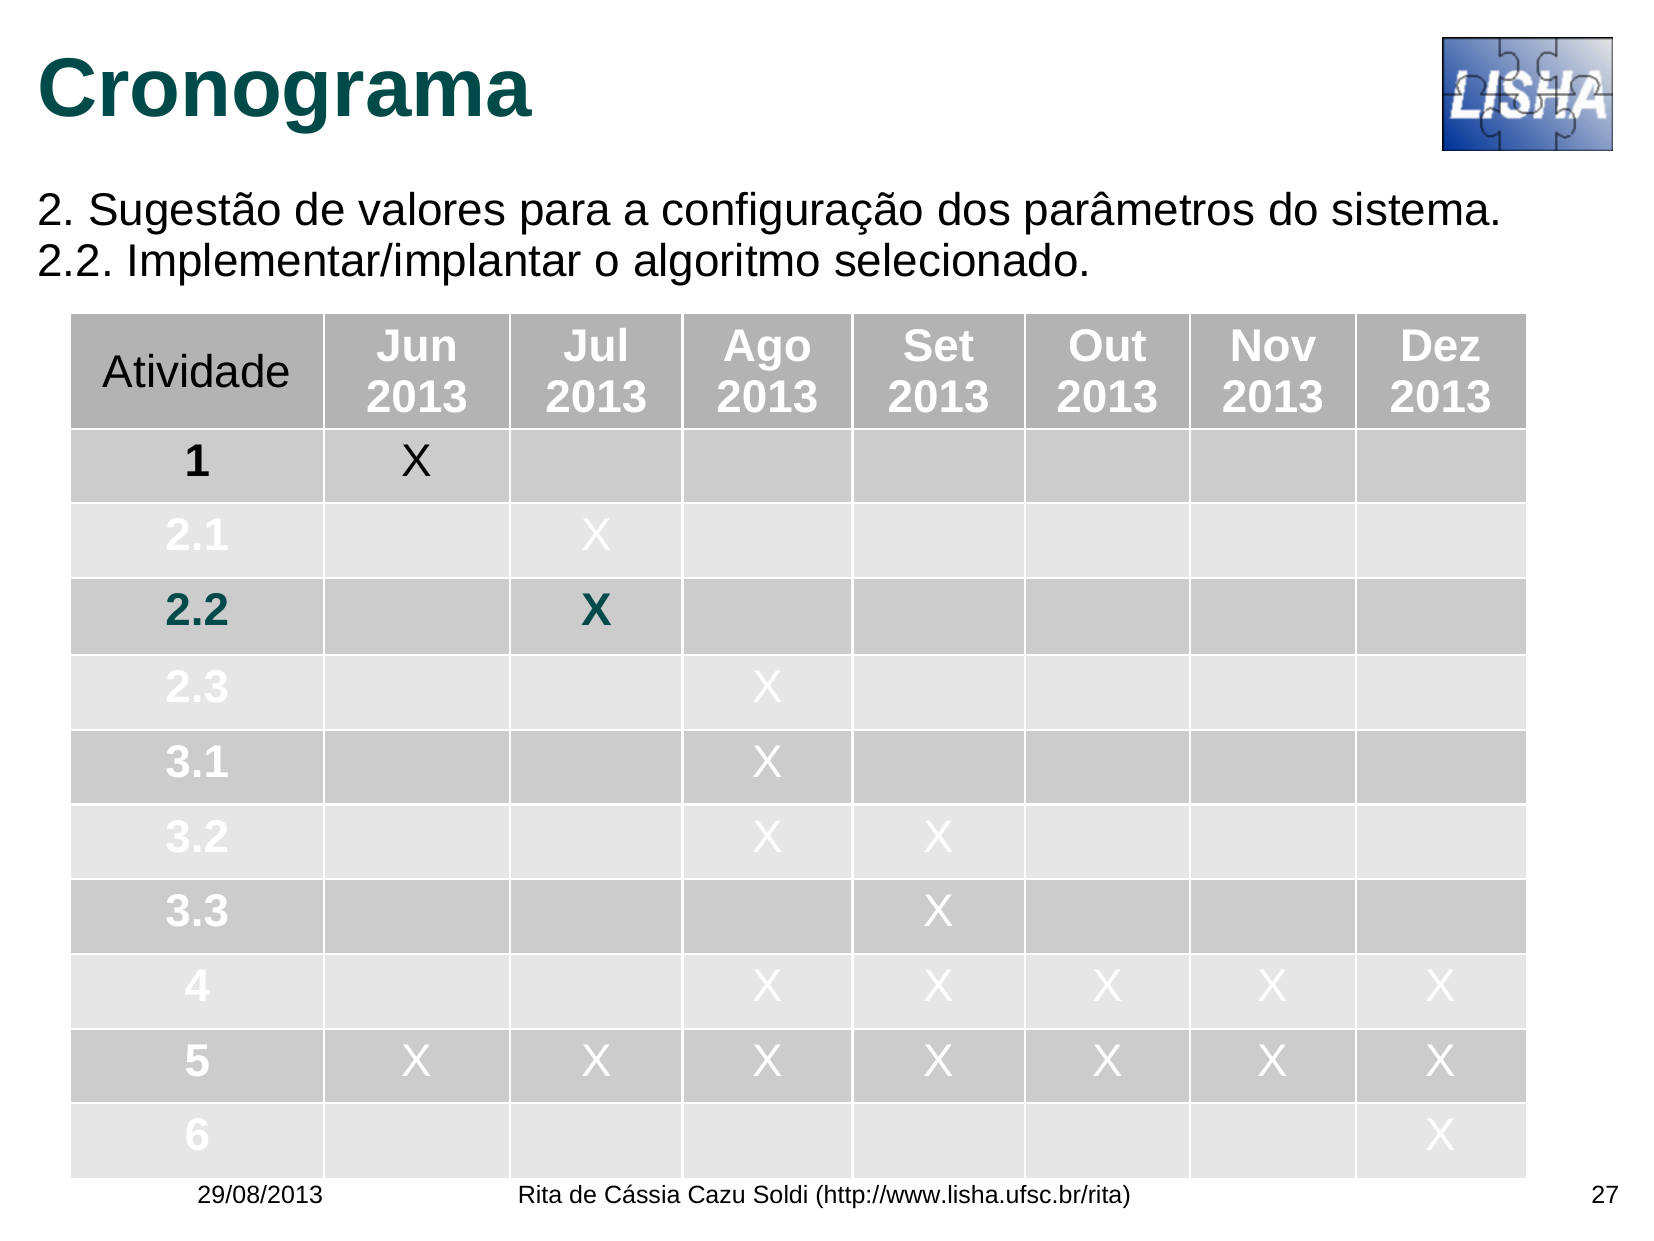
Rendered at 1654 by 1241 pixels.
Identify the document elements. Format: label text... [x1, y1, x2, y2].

table_cell [511, 806, 681, 878]
table_cell [1357, 430, 1526, 502]
table_cell [1191, 430, 1355, 502]
table_cell X [684, 656, 851, 729]
table_cell 1 [71, 430, 323, 502]
table_header Jun 2013 [325, 314, 509, 428]
table_cell X [1357, 1104, 1526, 1178]
table_cell [854, 1104, 1024, 1178]
table_cell X [1191, 955, 1355, 1028]
table_cell X [1026, 955, 1189, 1028]
table_cell [511, 1104, 681, 1178]
table_cell 5 [71, 1030, 323, 1102]
table_header Out 2013 [1026, 314, 1189, 428]
table_cell [1191, 880, 1355, 953]
table_cell [1026, 504, 1189, 577]
table_cell [1026, 656, 1189, 729]
table_header Atividade [71, 314, 323, 428]
table_cell [511, 656, 681, 729]
table_cell [325, 1104, 509, 1178]
table_cell [1357, 656, 1526, 729]
table_cell [1026, 806, 1189, 878]
table_cell [325, 656, 509, 729]
table_header Dez 2013 [1357, 314, 1526, 428]
table_cell [1026, 430, 1189, 502]
table_cell X [1357, 1030, 1526, 1102]
table_cell 3.2 [71, 806, 323, 878]
table_cell [1191, 504, 1355, 577]
table_cell X [1357, 955, 1526, 1028]
table_cell [854, 656, 1024, 729]
list 2. Sugestão de valores para a configuração dos parâmetros do sistema. 2.2. Implementar/implantar o algoritmo selecionado. [37, 183, 1613, 298]
table_cell [1357, 731, 1526, 803]
table_cell X [1026, 1030, 1189, 1102]
table_cell X [684, 731, 851, 803]
table_cell [511, 430, 681, 502]
table_cell [511, 880, 681, 953]
table_cell 3.1 [71, 731, 323, 803]
table_cell X [854, 806, 1024, 878]
table_cell [684, 880, 851, 953]
table_cell [1026, 1104, 1189, 1178]
table_cell [854, 504, 1024, 577]
table_cell [1191, 656, 1355, 729]
table_cell [325, 880, 509, 953]
table_cell X [854, 955, 1024, 1028]
table_cell X [511, 504, 681, 577]
table_cell 2.3 [71, 656, 323, 729]
table_header Ago 2013 [684, 314, 851, 428]
table_header Set 2013 [854, 314, 1024, 428]
table_cell X [854, 880, 1024, 953]
table_cell [1026, 579, 1189, 654]
table_cell X [684, 1030, 851, 1102]
table_cell [325, 579, 509, 654]
table_cell 2.2 [71, 579, 323, 654]
table_cell 3.3 [71, 880, 323, 953]
table_cell [1191, 1104, 1355, 1178]
table_header Jul 2013 [511, 314, 681, 428]
table_cell [1357, 579, 1526, 654]
table_cell [854, 731, 1024, 803]
table_cell [511, 955, 681, 1028]
table_cell [1357, 504, 1526, 577]
table_cell [325, 504, 509, 577]
table_cell [1026, 731, 1189, 803]
table_cell X [325, 1030, 509, 1102]
table_cell [1357, 880, 1526, 953]
table_cell [684, 579, 851, 654]
table_cell [684, 1104, 851, 1178]
table_cell 4 [71, 955, 323, 1028]
table_cell X [325, 430, 509, 502]
table_cell X [511, 1030, 681, 1102]
table_cell X [511, 579, 681, 654]
table_cell [1191, 731, 1355, 803]
table_cell [1191, 806, 1355, 878]
table_cell [854, 430, 1024, 502]
title Cronograma [37, 37, 1426, 151]
table_cell [325, 806, 509, 878]
table_cell X [1191, 1030, 1355, 1102]
table_cell [511, 731, 681, 803]
table_cell X [684, 806, 851, 878]
table_cell 6 [71, 1104, 323, 1178]
table_cell [1026, 880, 1189, 953]
table_cell [1191, 579, 1355, 654]
table_header Nov 2013 [1191, 314, 1355, 428]
table_cell [325, 731, 509, 803]
table_cell X [684, 955, 851, 1028]
picture [1442, 37, 1613, 151]
table_cell [1357, 806, 1526, 878]
table_cell [684, 504, 851, 577]
table_cell X [854, 1030, 1024, 1102]
table_cell [854, 579, 1024, 654]
table_cell [684, 430, 851, 502]
table_cell [325, 955, 509, 1028]
table_cell 2.1 [71, 504, 323, 577]
